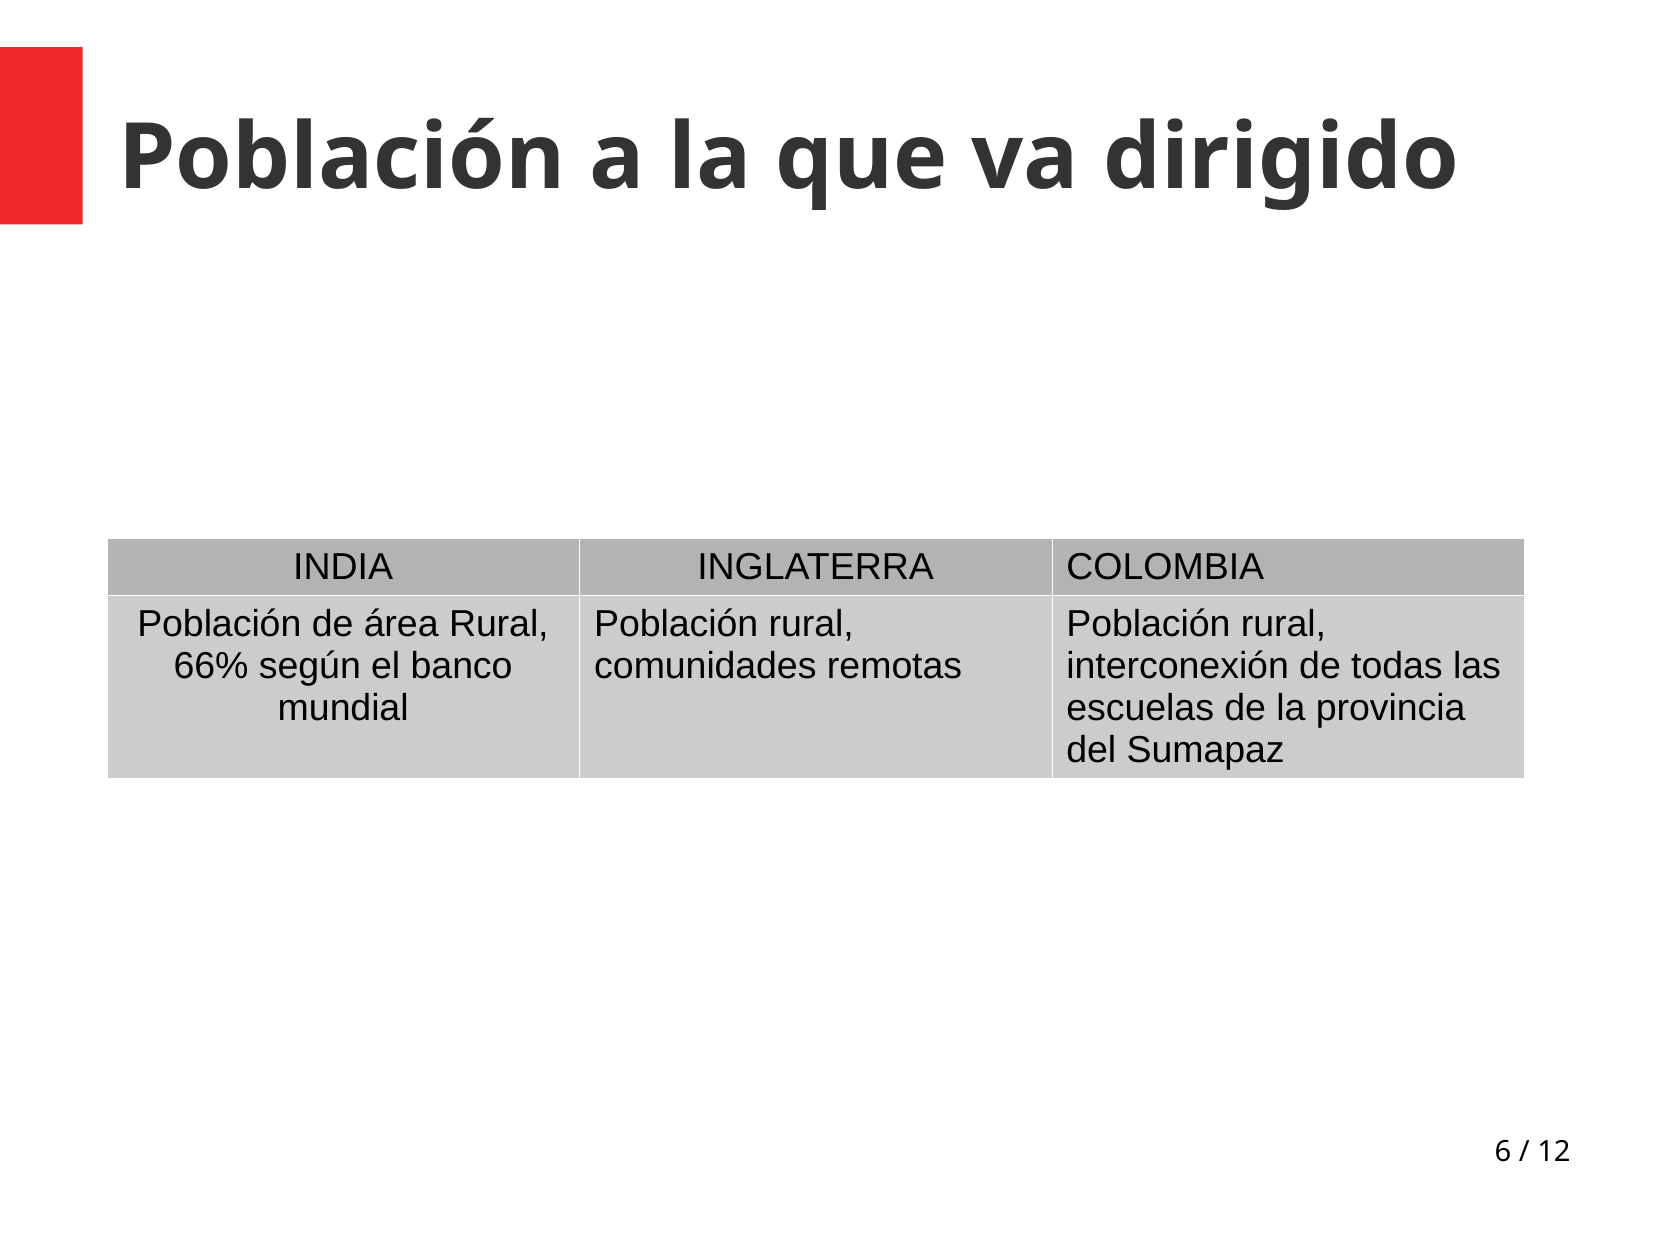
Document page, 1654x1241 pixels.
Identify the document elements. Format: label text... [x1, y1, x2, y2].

table_cell Población de área Rural, 66% según el banco mundial [108, 596, 579, 778]
table_cell Población rural, interconexión de todas las escuelas de la provincia del Sumapaz [1053, 596, 1524, 778]
table_header INGLATERRA [580, 539, 1052, 595]
table_header COLOMBIA [1053, 539, 1524, 595]
title Población a la que va dirigido [118, 45, 1571, 260]
table_header INDIA [108, 539, 579, 595]
table_cell Población rural, comunidades remotas [580, 596, 1052, 778]
